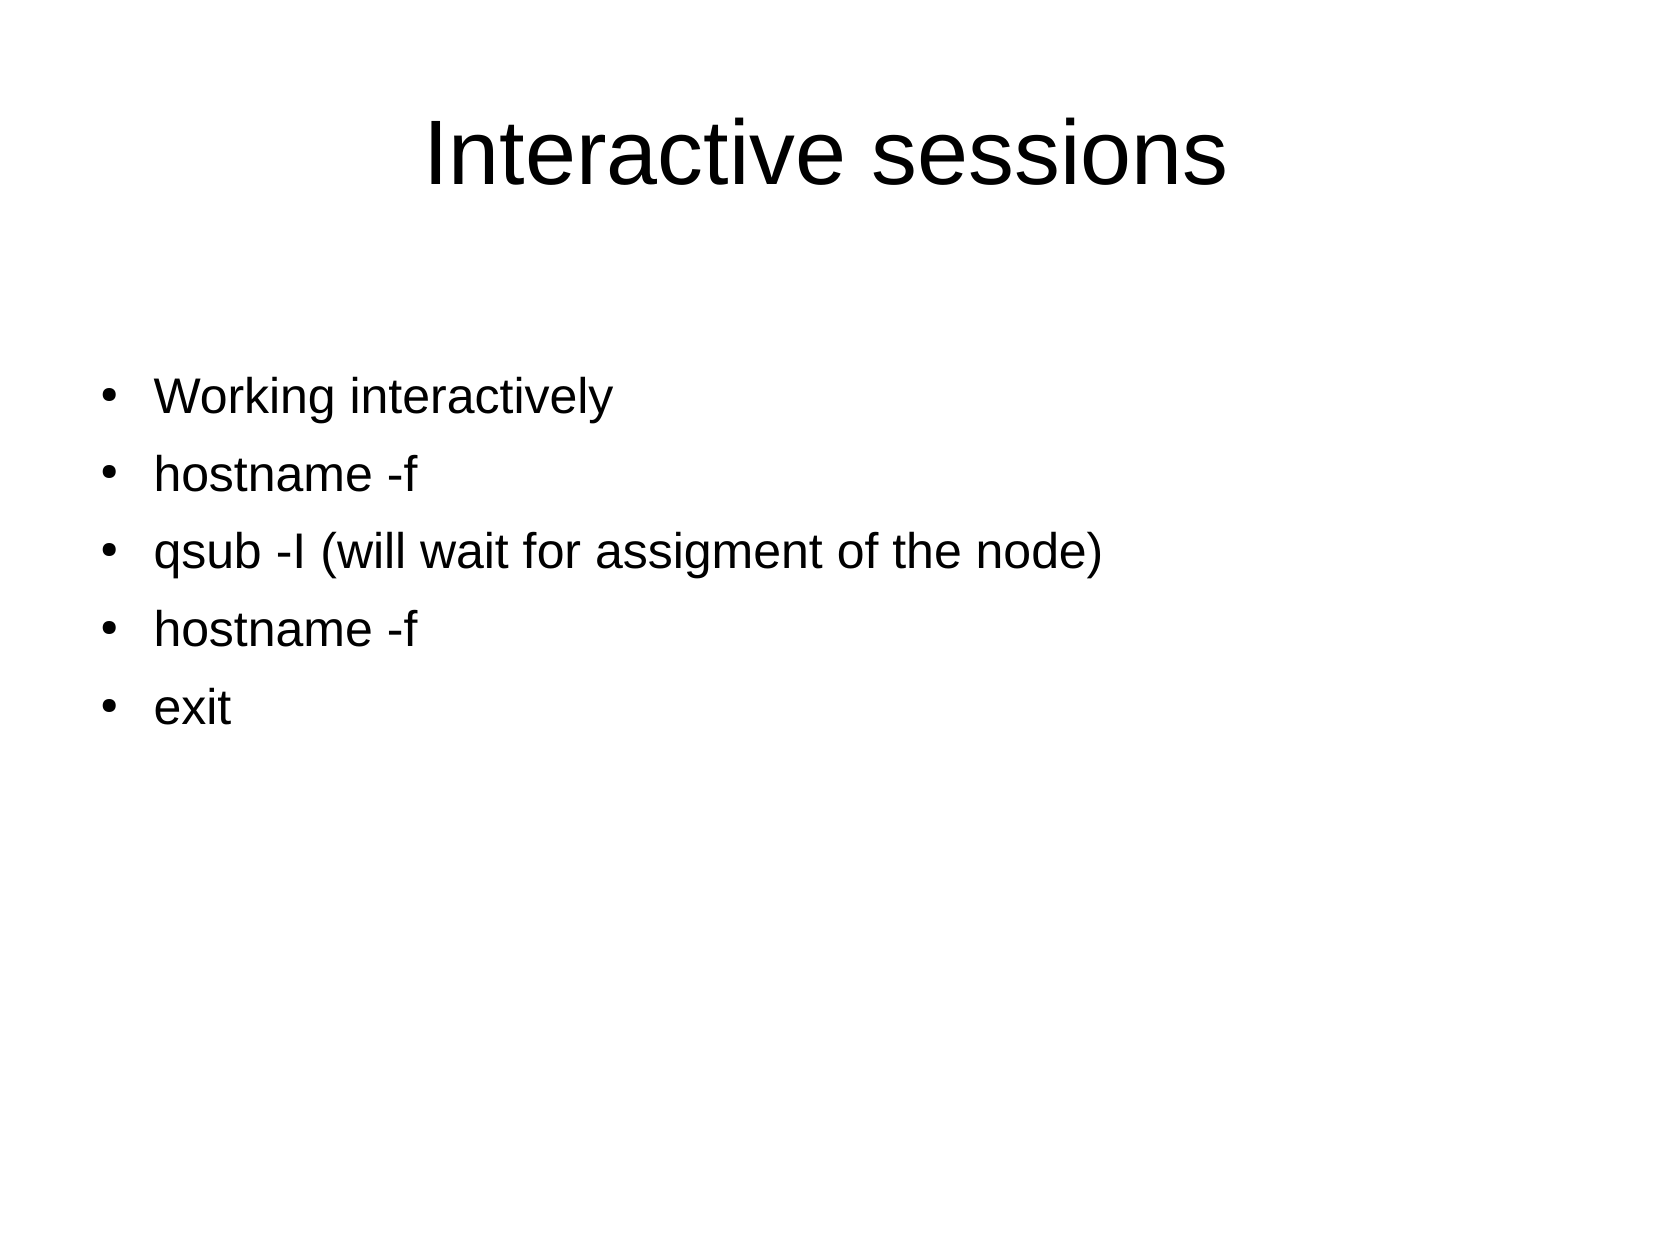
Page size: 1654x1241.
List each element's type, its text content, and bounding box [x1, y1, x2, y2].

list Working interactively hostname -f qsub -I (will wait for assigment of the node) hostname -f exit [82, 290, 1571, 1010]
title Interactive sessions [82, 49, 1571, 257]
